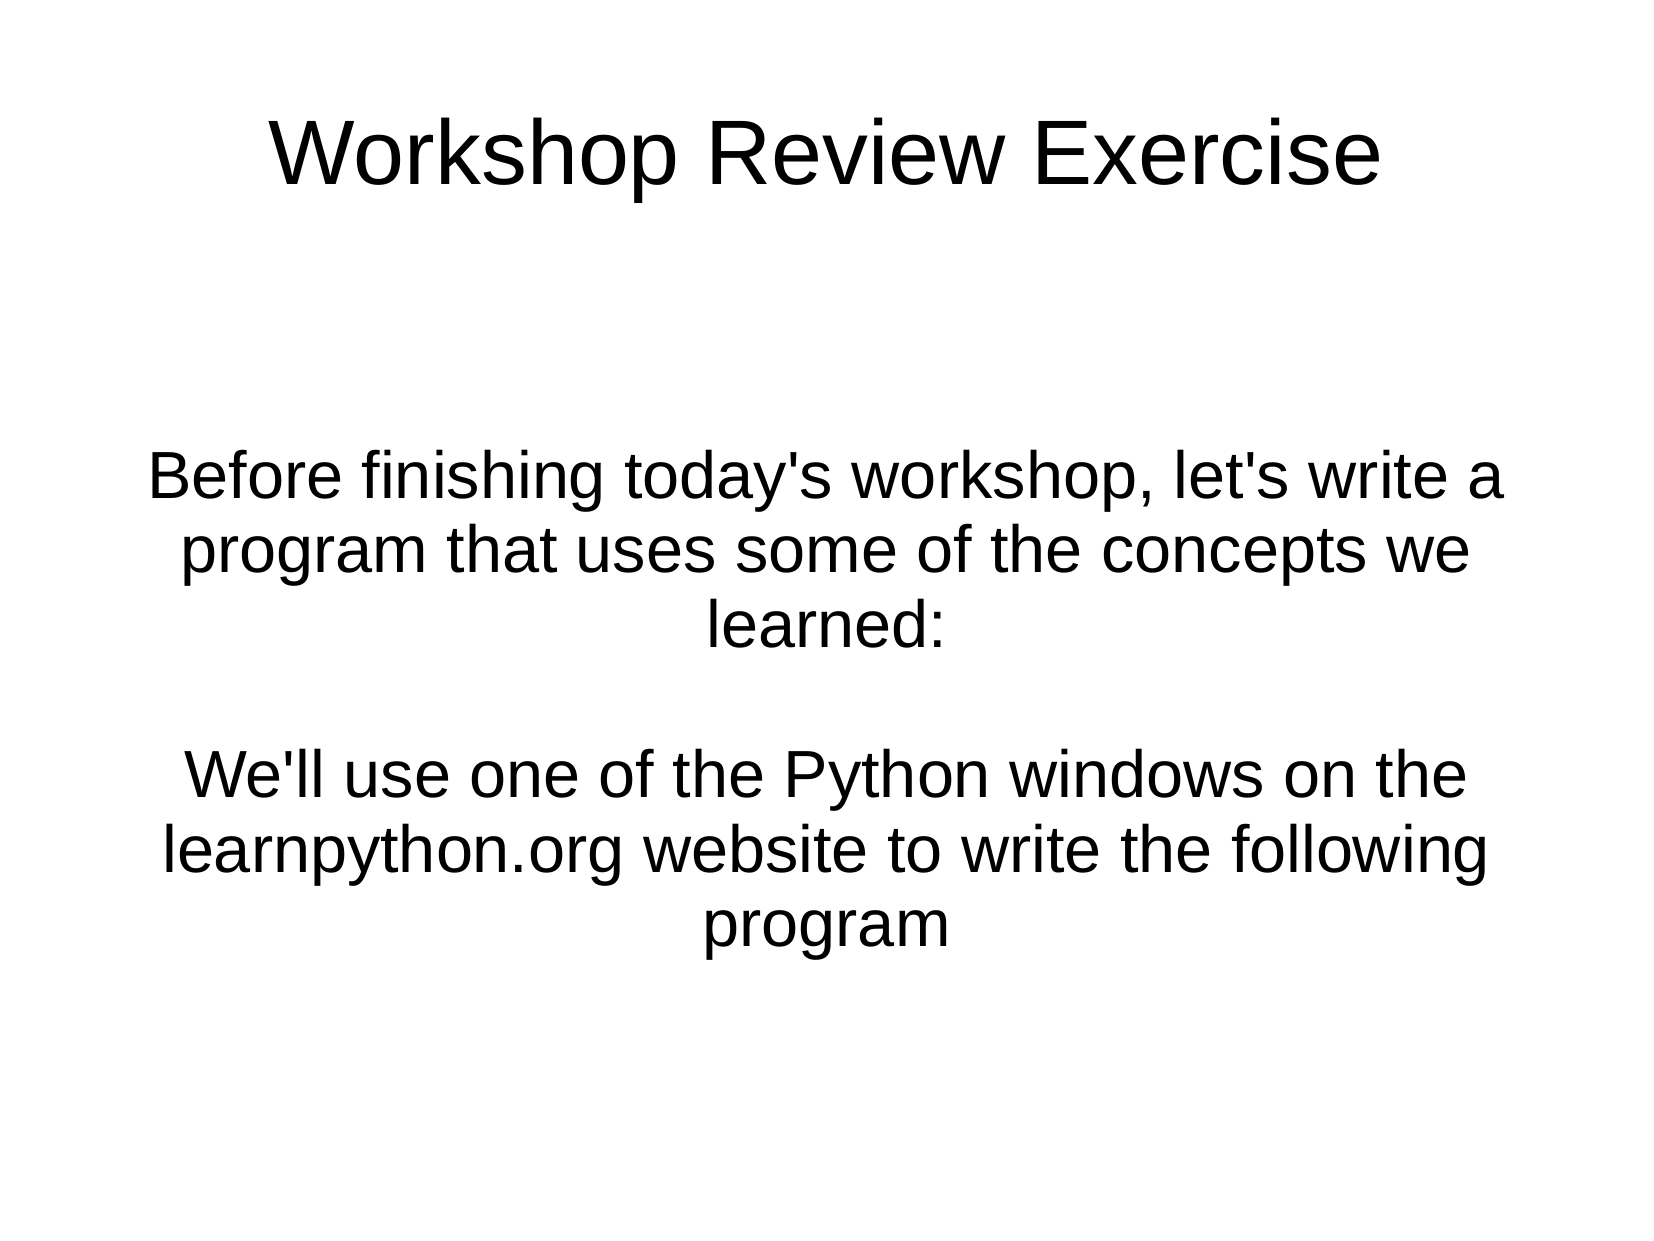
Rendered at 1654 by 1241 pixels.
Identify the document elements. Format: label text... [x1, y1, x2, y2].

subtitle Before finishing today's workshop, let's write a program that uses some of the concepts we learned: We'll use one of the Python windows on the learnpython.org website to write the following program [82, 290, 1571, 1109]
title Workshop Review Exercise [82, 49, 1571, 257]
